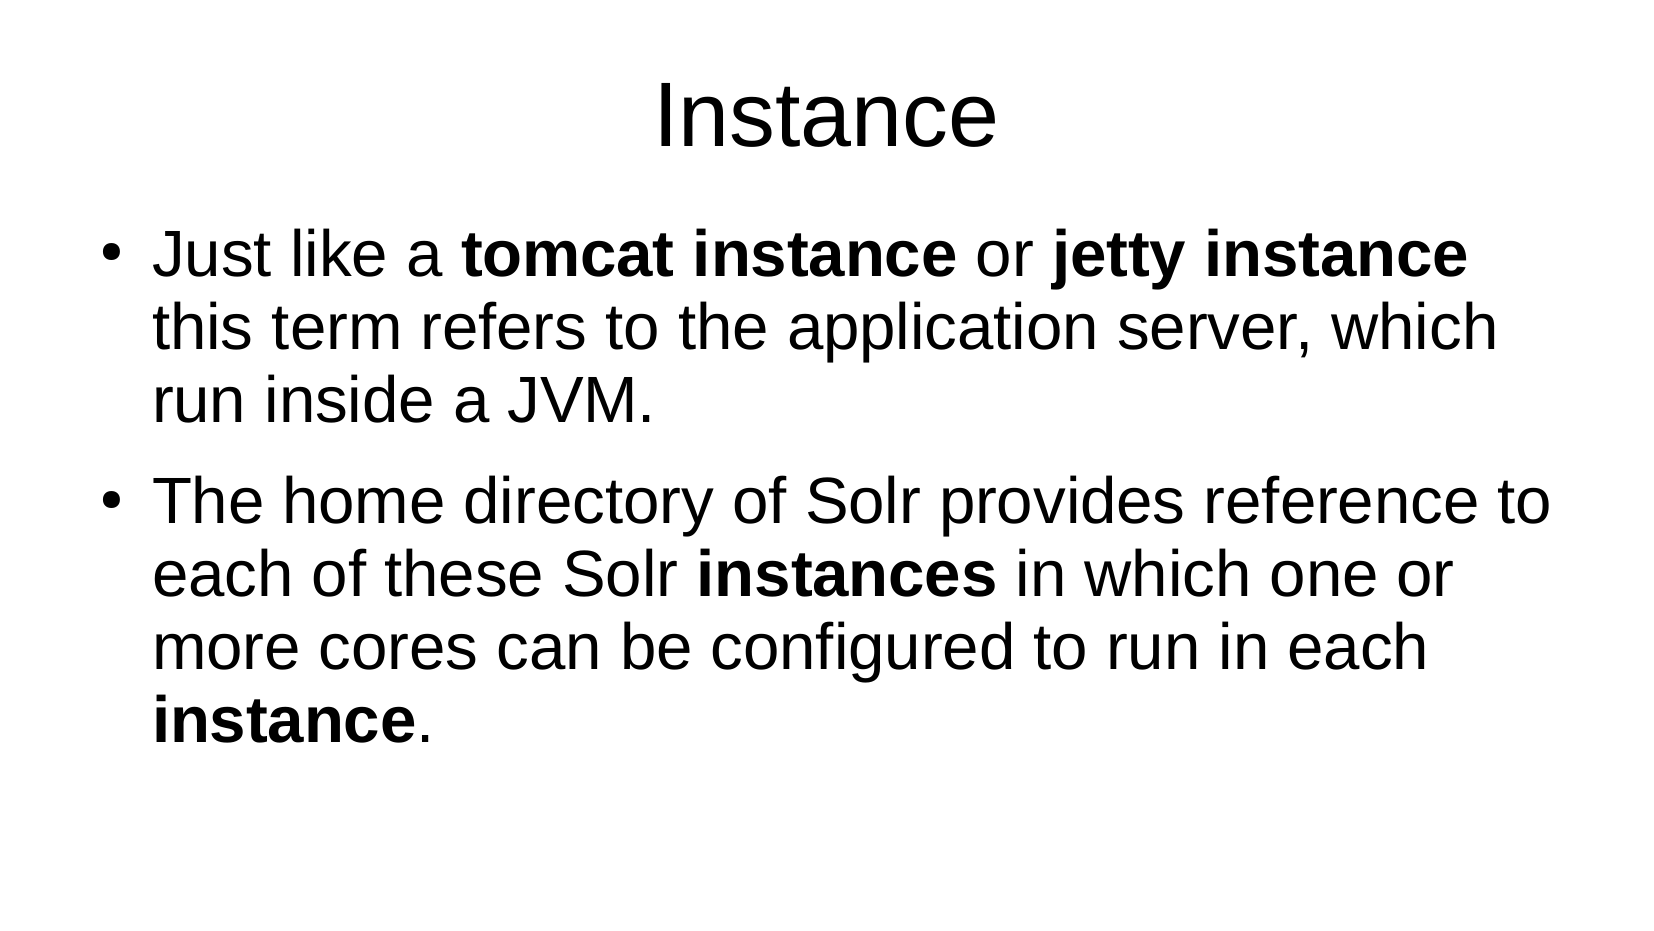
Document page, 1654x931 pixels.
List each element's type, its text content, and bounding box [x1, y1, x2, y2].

title Instance [82, 37, 1571, 193]
list Just like a tomcat instance or jetty instance this term refers to the application server, which run inside a JVM. The home directory of Solr provides reference to each of these Solr instances in which one or more cores can be configured to run in each instance. [82, 217, 1571, 758]
